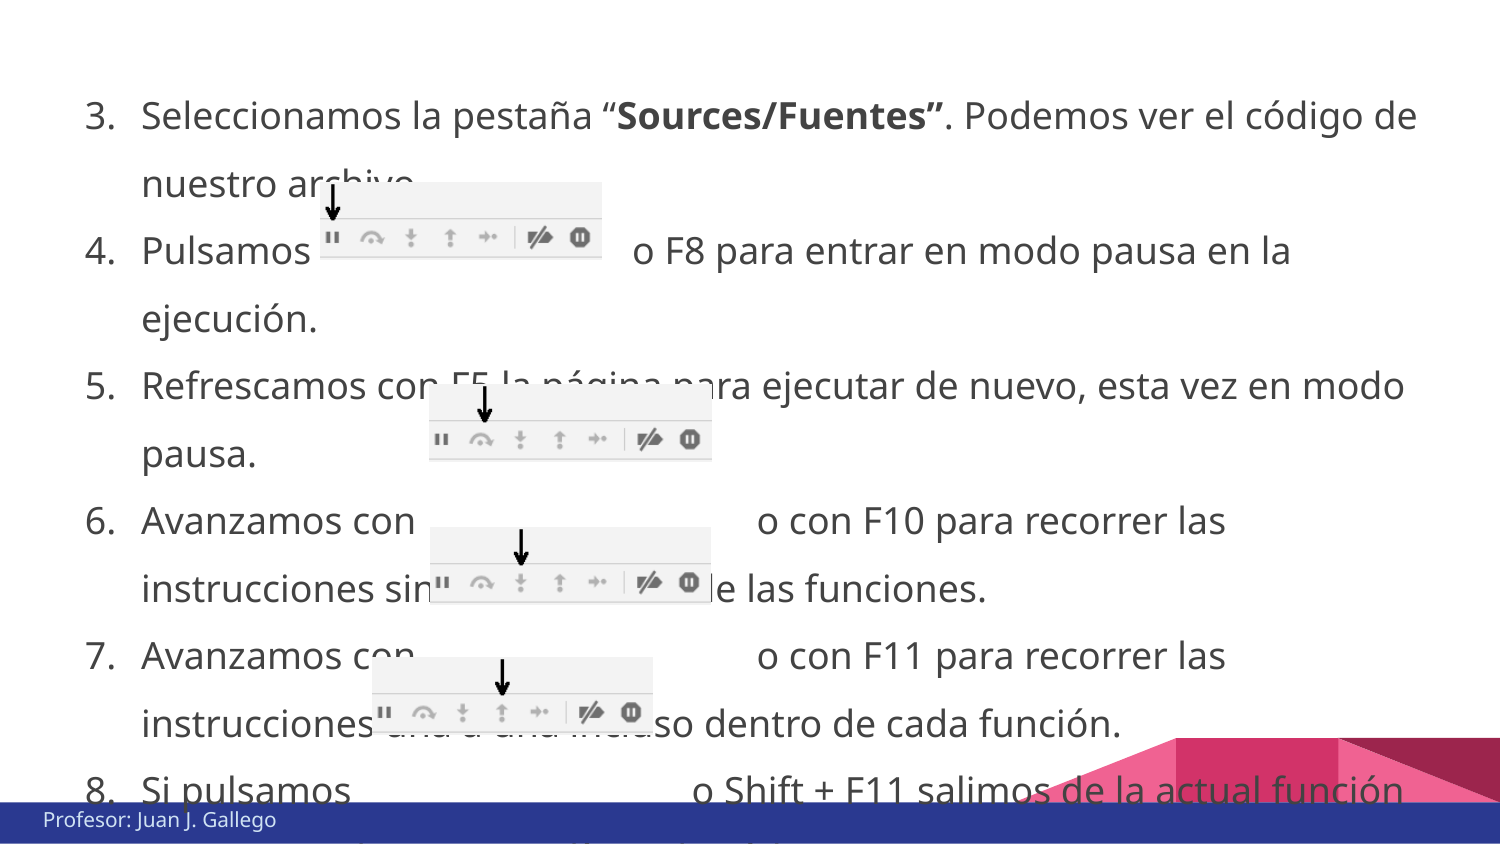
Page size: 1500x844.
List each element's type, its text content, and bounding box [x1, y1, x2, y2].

picture [372, 657, 653, 735]
list Seleccionamos la pestaña “Sources/Fuentes”. Podemos ver el código de nuestro archivo. Pulsamos o F8 para entrar en modo pausa en la ejecución. Refrescamos con F5 la página para ejecutar de nuevo, esta vez en modo pausa. Avanzamos con o con F10 para recorrer las instrucciones sin entrar dentro de las funciones. Avanzamos con o con F11 para recorrer las instrucciones una a una incluso dentro de cada función. Si pulsamos o Shift + F11 salimos de la actual función y se ejecuta la siguiente línea de código. [51, 54, 1449, 797]
picture [429, 384, 712, 462]
picture [320, 182, 602, 260]
picture [430, 527, 711, 605]
